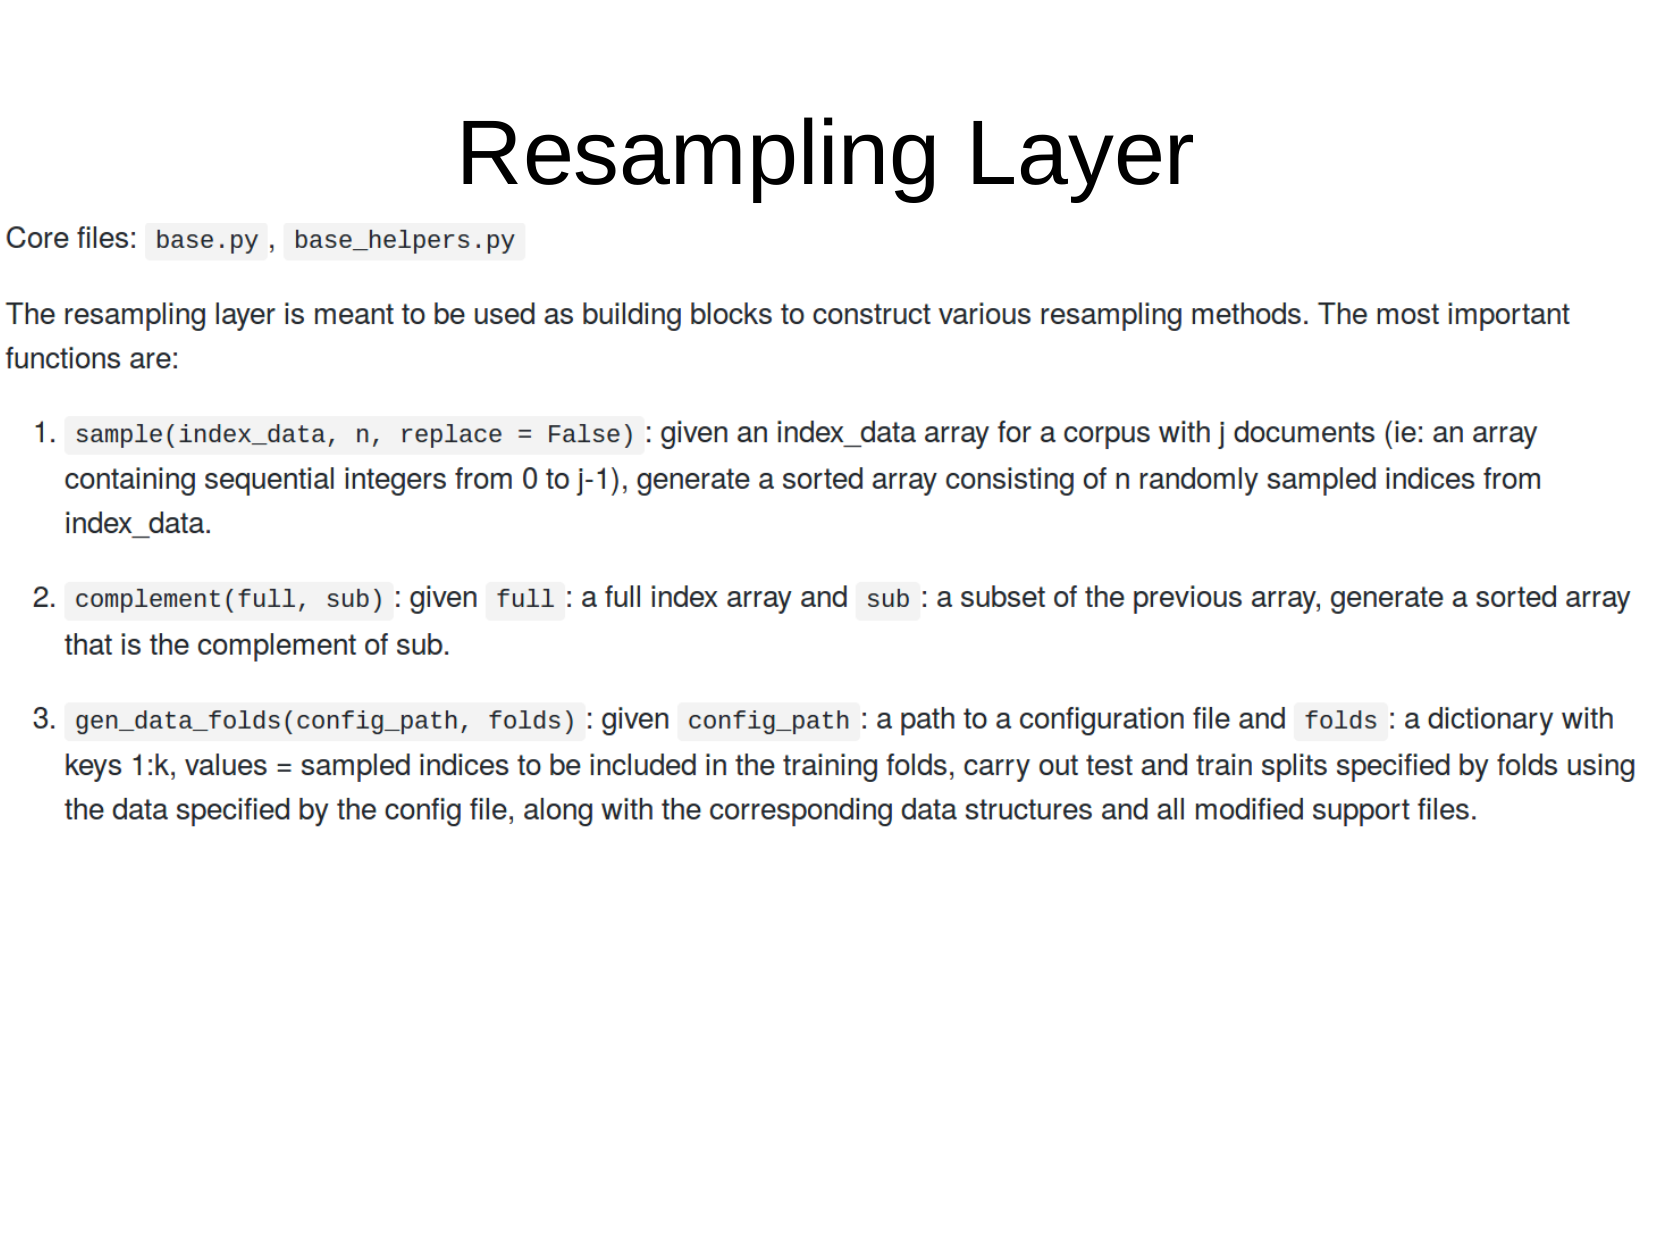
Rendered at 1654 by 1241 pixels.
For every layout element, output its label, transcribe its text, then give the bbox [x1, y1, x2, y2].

title Resampling Layer [82, 49, 1571, 223]
picture [1, 223, 1654, 832]
